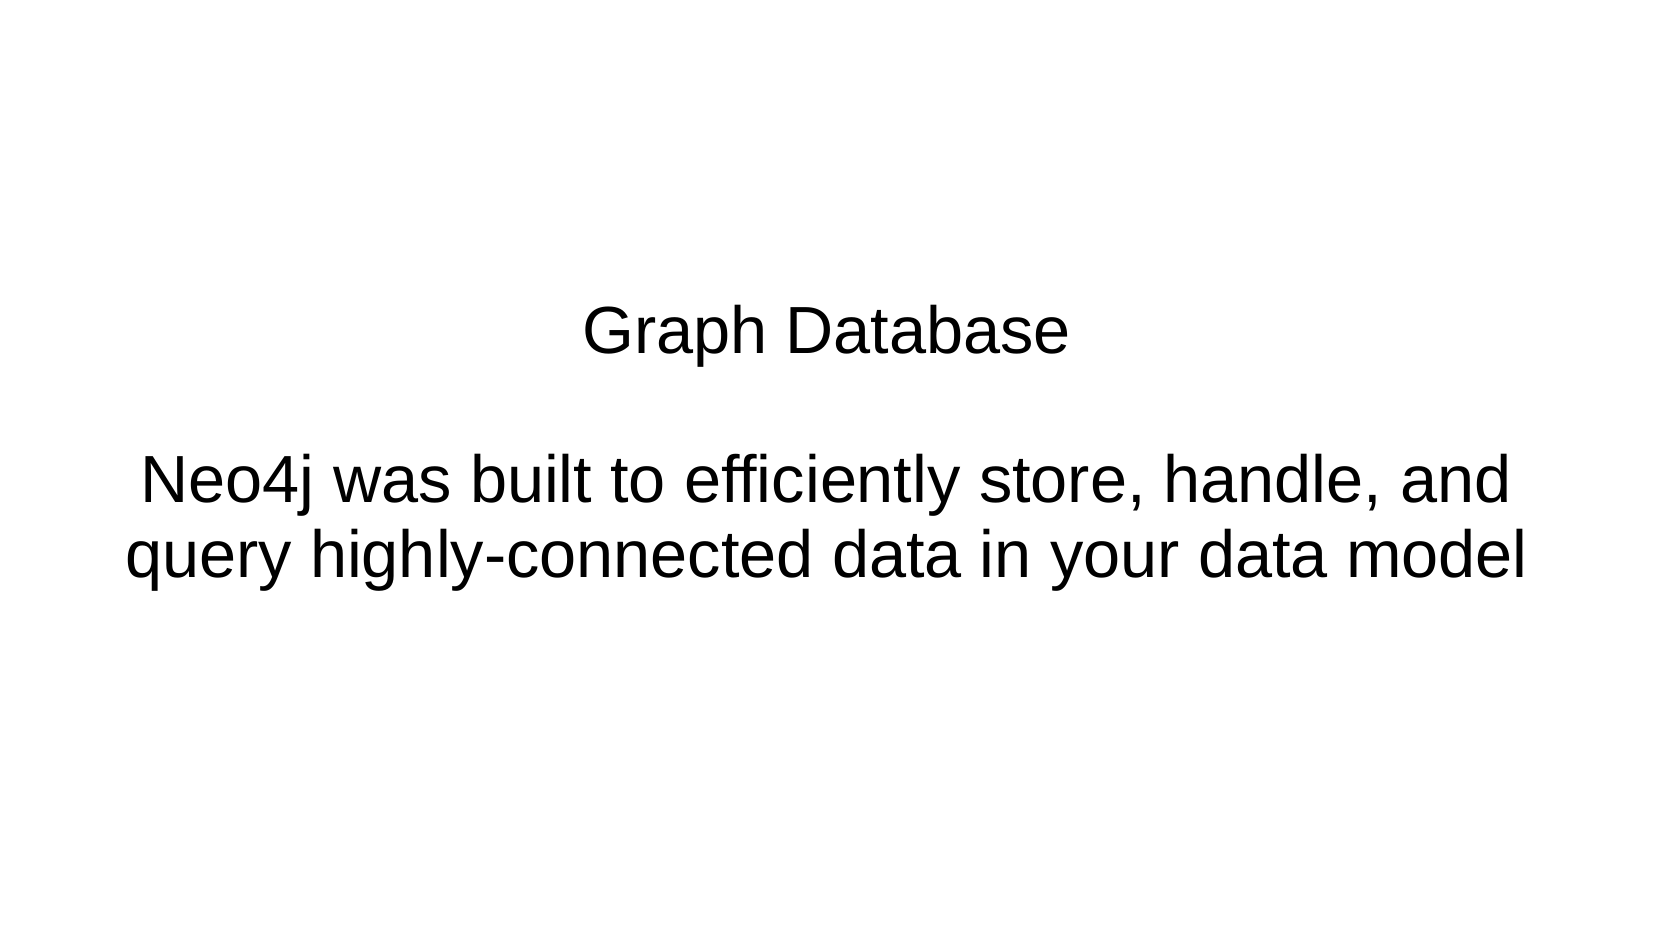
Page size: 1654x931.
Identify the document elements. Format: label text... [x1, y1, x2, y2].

subtitle Graph Database Neo4j was built to efficiently store, handle, and query highly-connected data in your data model [82, 60, 1571, 826]
